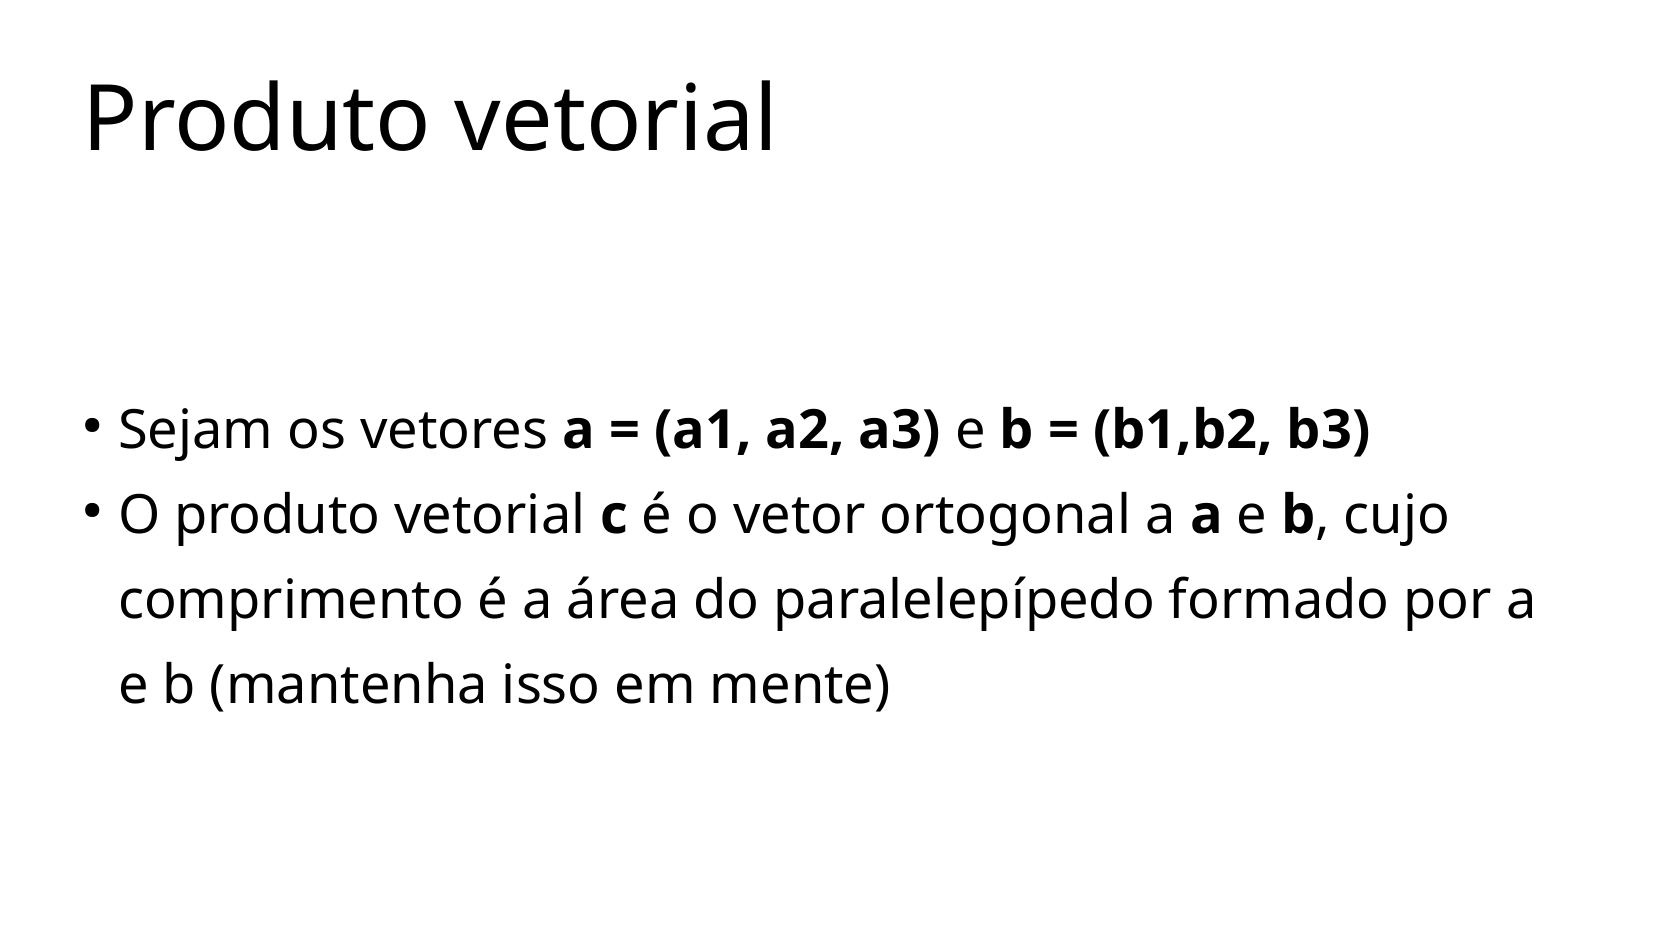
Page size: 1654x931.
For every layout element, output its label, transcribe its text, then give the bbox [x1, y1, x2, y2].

title Produto vetorial [82, 37, 1571, 193]
subtitle Sejam os vetores a = (a1, a2, a3) e b = (b1,b2, b3) O produto vetorial c é o vetor ortogonal a a e b, cujo comprimento é a área do paralelepípedo formado por a e b (mantenha isso em mente) [82, 200, 1571, 898]
